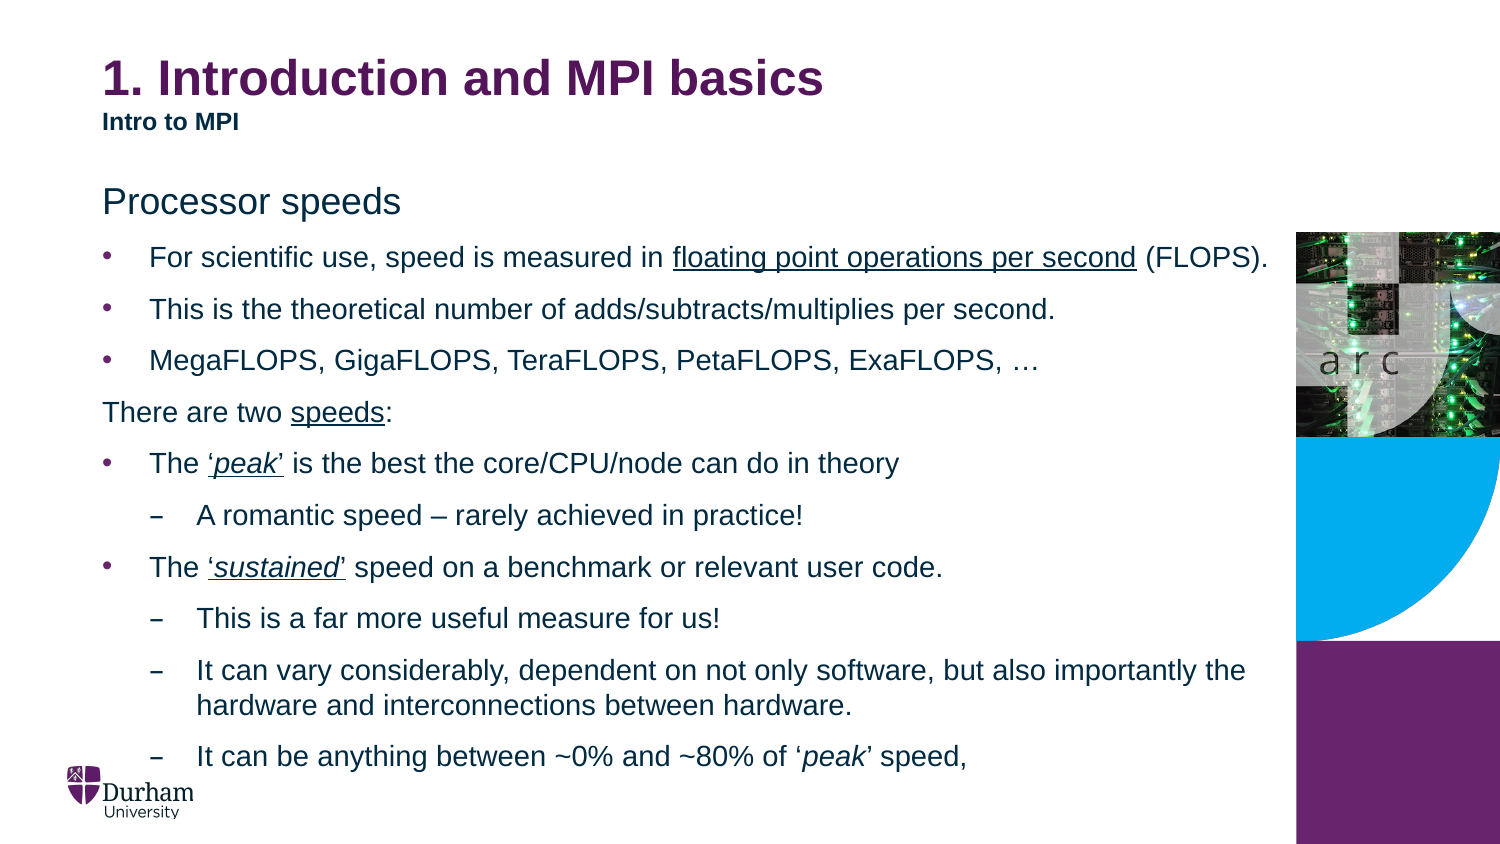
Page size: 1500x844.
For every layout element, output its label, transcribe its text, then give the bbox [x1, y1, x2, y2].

picture [67, 766, 193, 819]
picture [1296, 232, 1500, 436]
title 1. Introduction and MPI basics Intro to MPI [101, 45, 1399, 187]
picture [1332, 467, 1500, 640]
list Processor speeds For scientific use, speed is measured in floating point operations per second (FLOPS). This is the theoretical number of adds/subtracts/multiplies per second. MegaFLOPS, GigaFLOPS, TeraFLOPS, PetaFLOPS, ExaFLOPS, … There are two speeds: The ‘peak’ is the best the core/CPU/node can do in theory A romantic speed – rarely achieved in practice! The ‘sustained’ speed on a benchmark or relevant user code. This is a far more useful measure for us! It can vary considerably, dependent on not only software, but also importantly the hardware and interconnections between hardware. It can be anything between ~0% and ~80% of ‘peak’ speed, [101, 176, 1297, 515]
text_box [1296, 640, 1500, 844]
